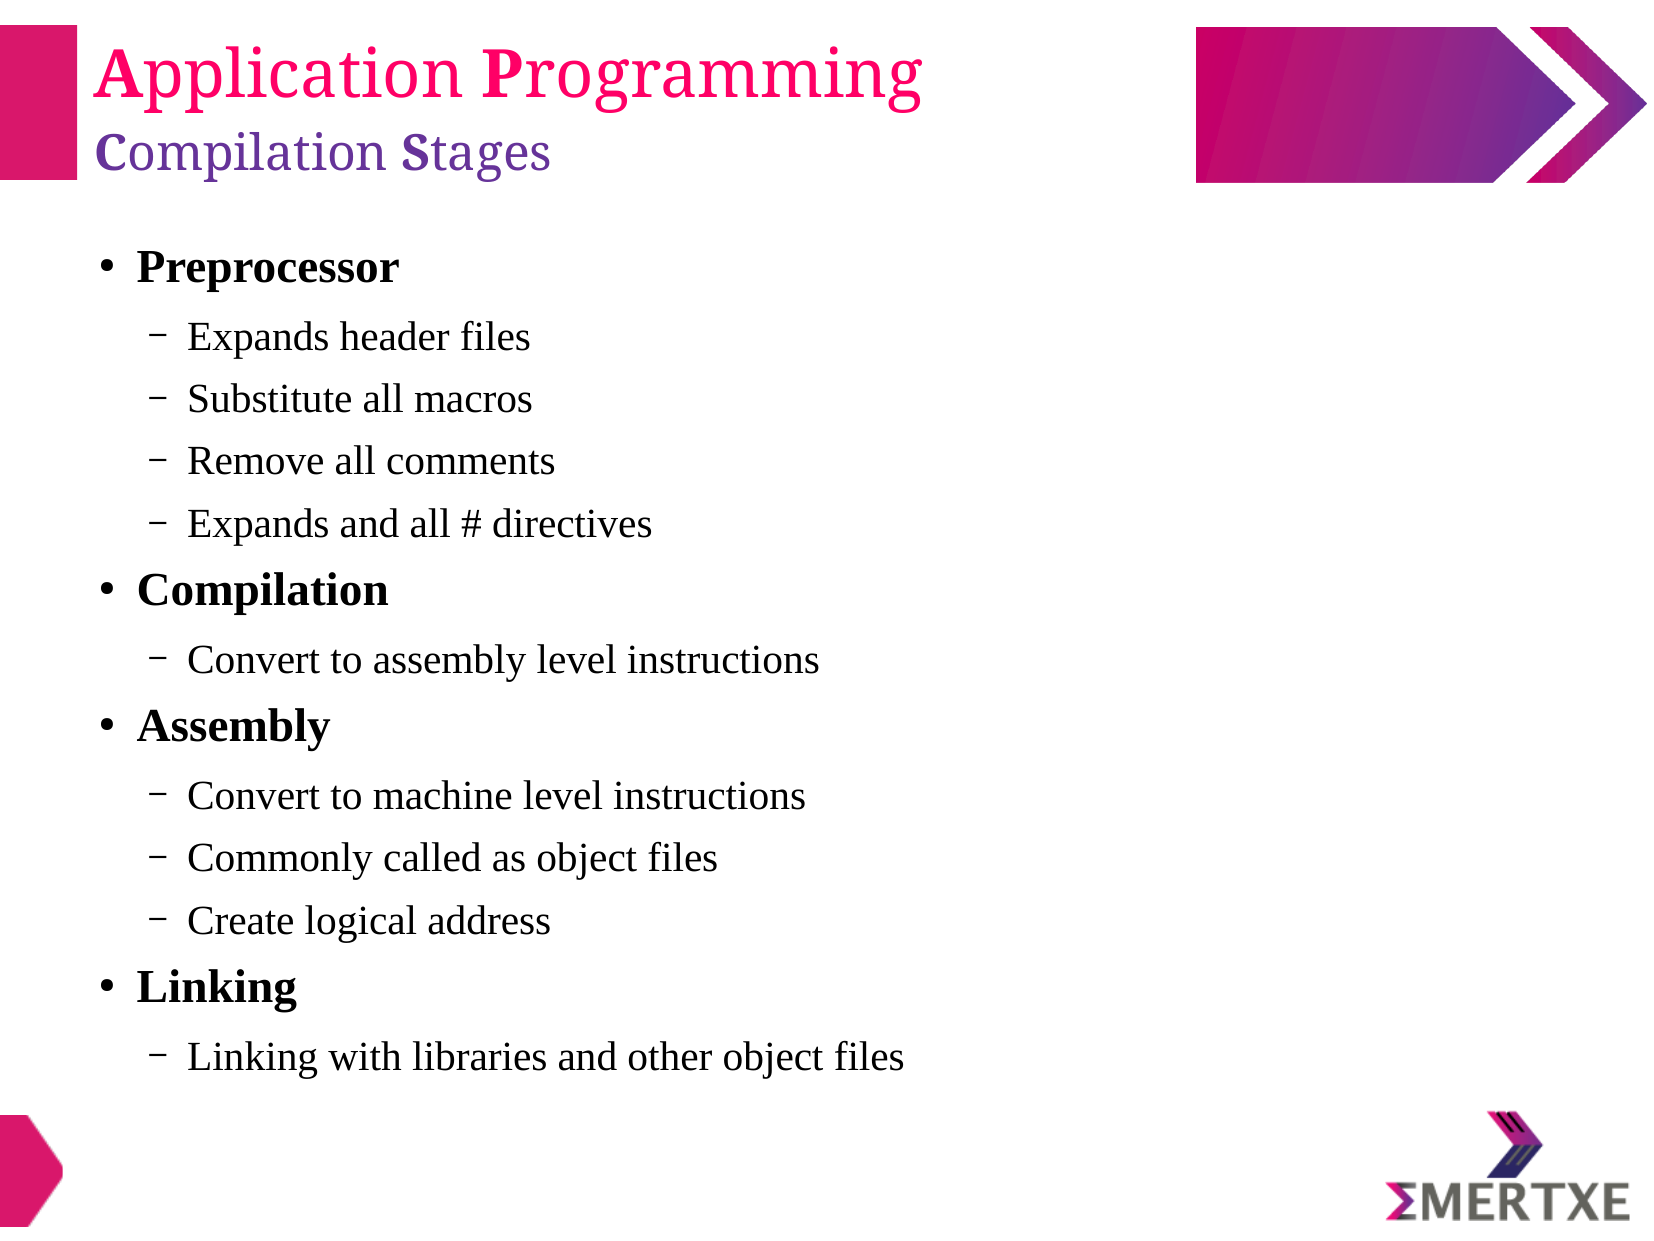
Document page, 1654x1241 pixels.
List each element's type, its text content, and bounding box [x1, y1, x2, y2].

picture [1385, 1107, 1631, 1221]
picture [1571, 27, 1647, 183]
list Preprocessor Expands header files Substitute all macros Remove all comments Expands and all # directives Compilation Convert to assembly level instructions Assembly Convert to machine level instructions Commonly called as object files Create logical address Linking Linking with libraries and other object files [86, 240, 1575, 1081]
title Application Programming Compilation Stages [93, 2, 1571, 210]
